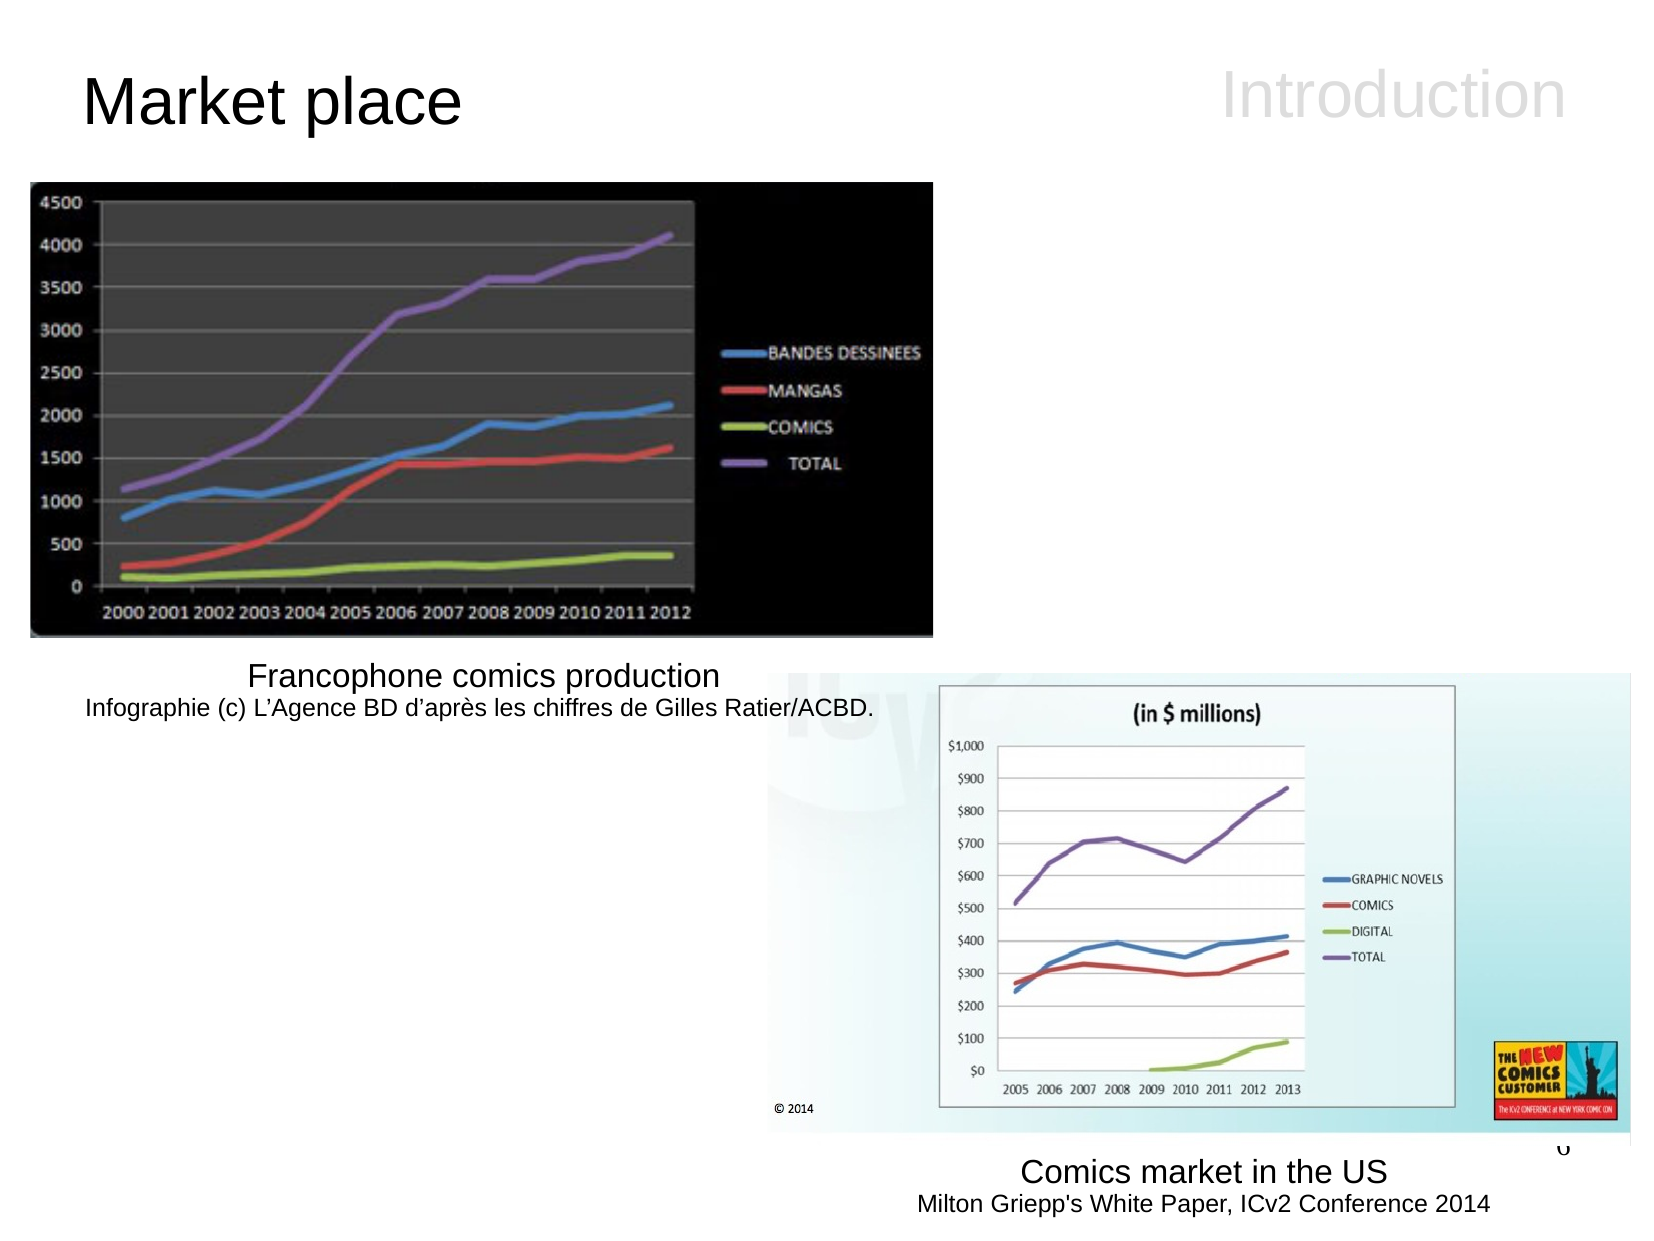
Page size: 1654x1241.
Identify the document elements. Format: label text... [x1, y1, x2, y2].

title Market place [82, 50, 1170, 153]
picture [30, 182, 934, 638]
text_box Comics market in the US Milton Griepp's White Paper, ICv2 Conference 2014 [744, 1145, 1654, 1226]
picture [767, 673, 1631, 1145]
text_box Francophone comics production Infographie (c) L’Agence BD d’après les chiffres de Gilles Ratier/ACBD. [23, 649, 945, 730]
